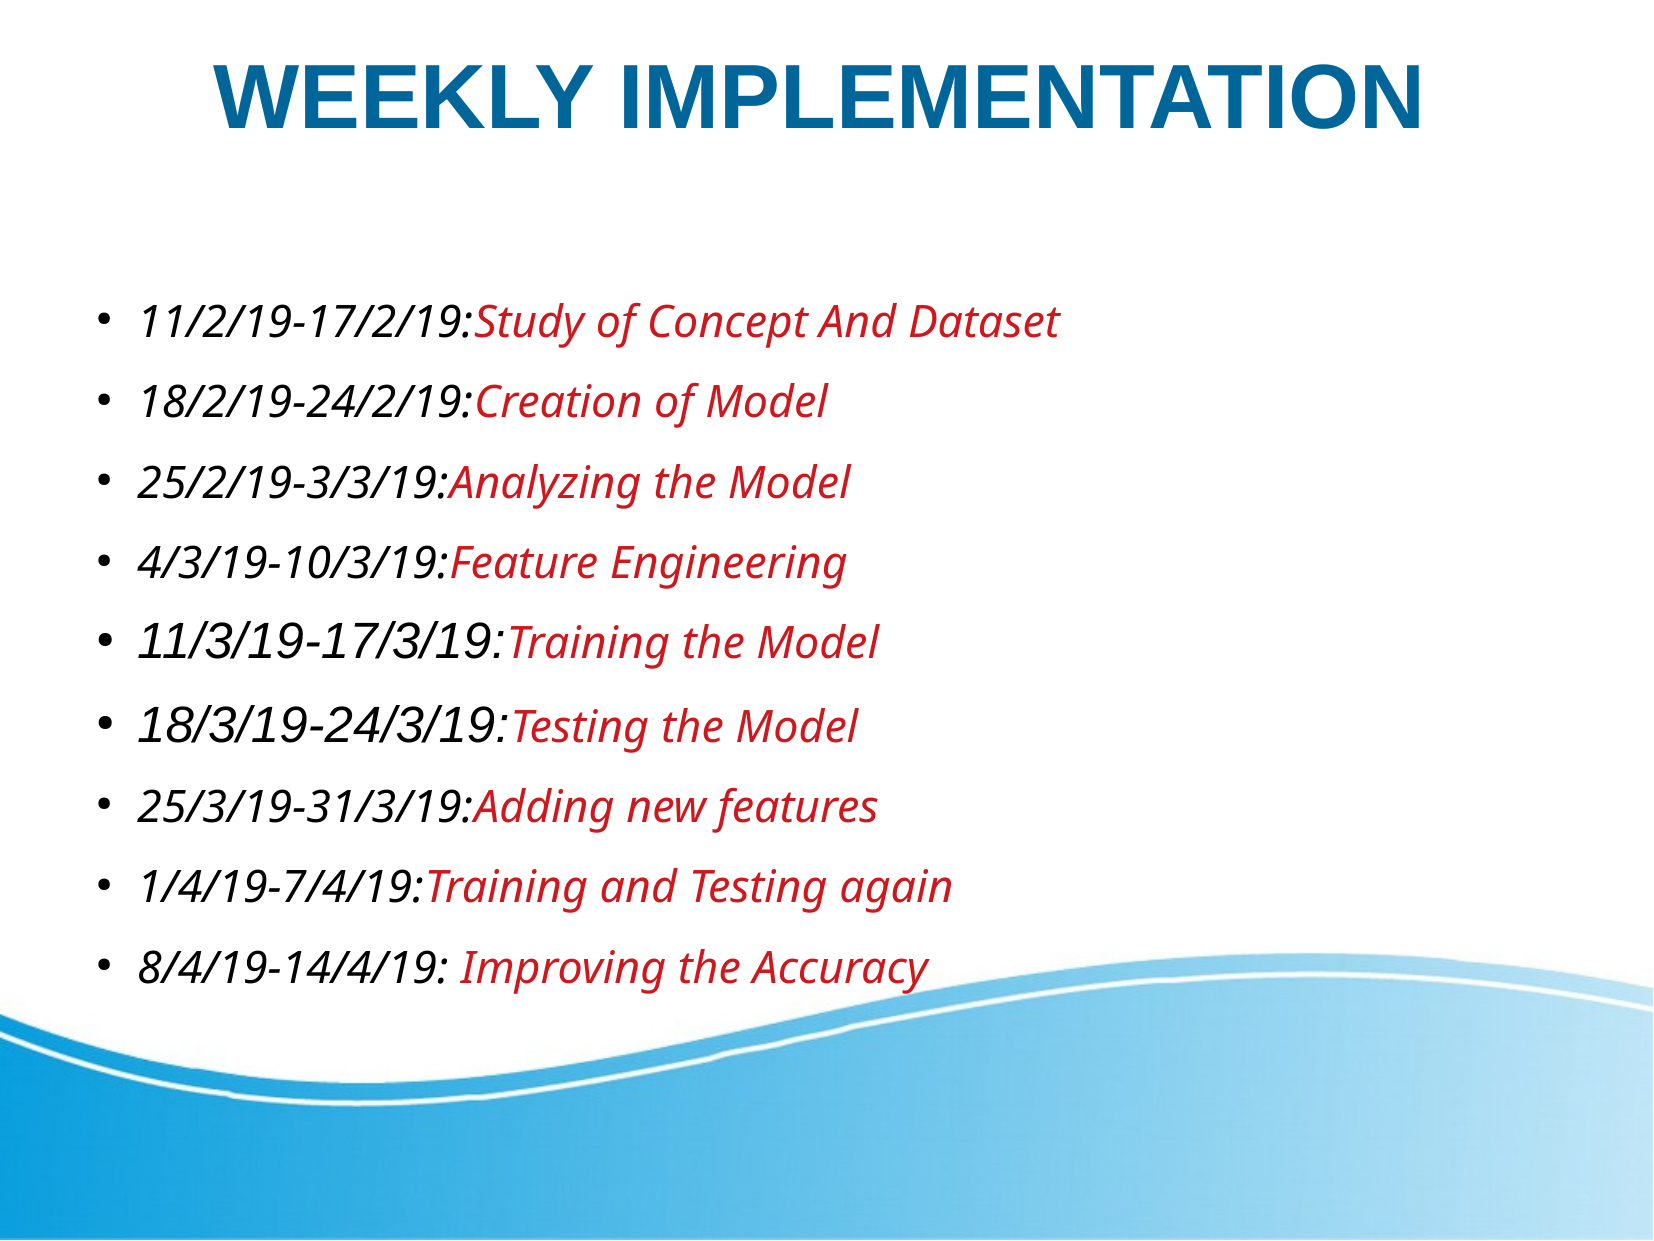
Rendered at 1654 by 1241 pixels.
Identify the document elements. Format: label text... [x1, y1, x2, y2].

title WEEKLY IMPLEMENTATION [0, 0, 1489, 201]
list 11/2/19-17/2/19:Study of Concept And Dataset 18/2/19-24/2/19:Creation of Model 25/2/19-3/3/19:Analyzing the Model 4/3/19-10/3/19:Feature Engineering 11/3/19-17/3/19:Training the Model 18/3/19-24/3/19:Testing the Model 25/3/19-31/3/19:Adding new features 1/4/19-7/4/19:Training and Testing again 8/4/19-14/4/19: Improving the Accuracy [82, 289, 1571, 1010]
picture [0, 952, 1654, 1240]
